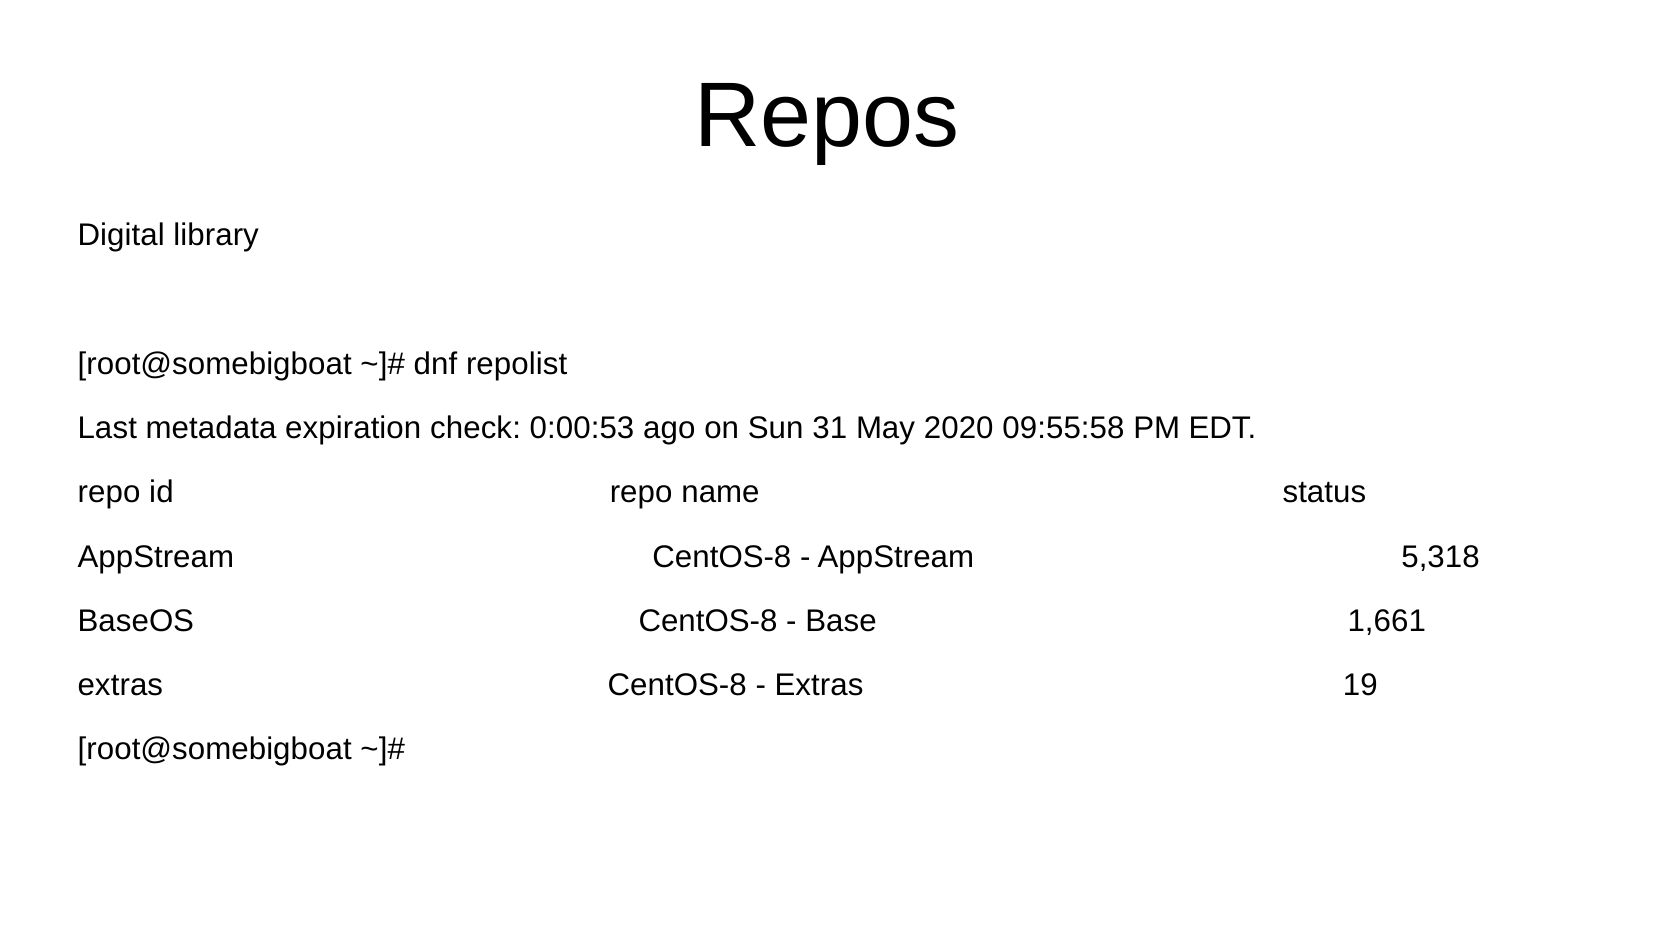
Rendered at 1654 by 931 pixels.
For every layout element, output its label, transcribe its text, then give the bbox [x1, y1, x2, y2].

list Digital library [root@somebigboat ~]# dnf repolist Last metadata expiration check: 0:00:53 ago on Sun 31 May 2020 09:55:58 PM EDT. repo id repo name status AppStream CentOS-8 - AppStream 5,318 BaseOS CentOS-8 - Base 1,661 extras CentOS-8 - Extras 19 [root@somebigboat ~]# [77, 217, 1654, 931]
title Repos [82, 37, 1571, 193]
